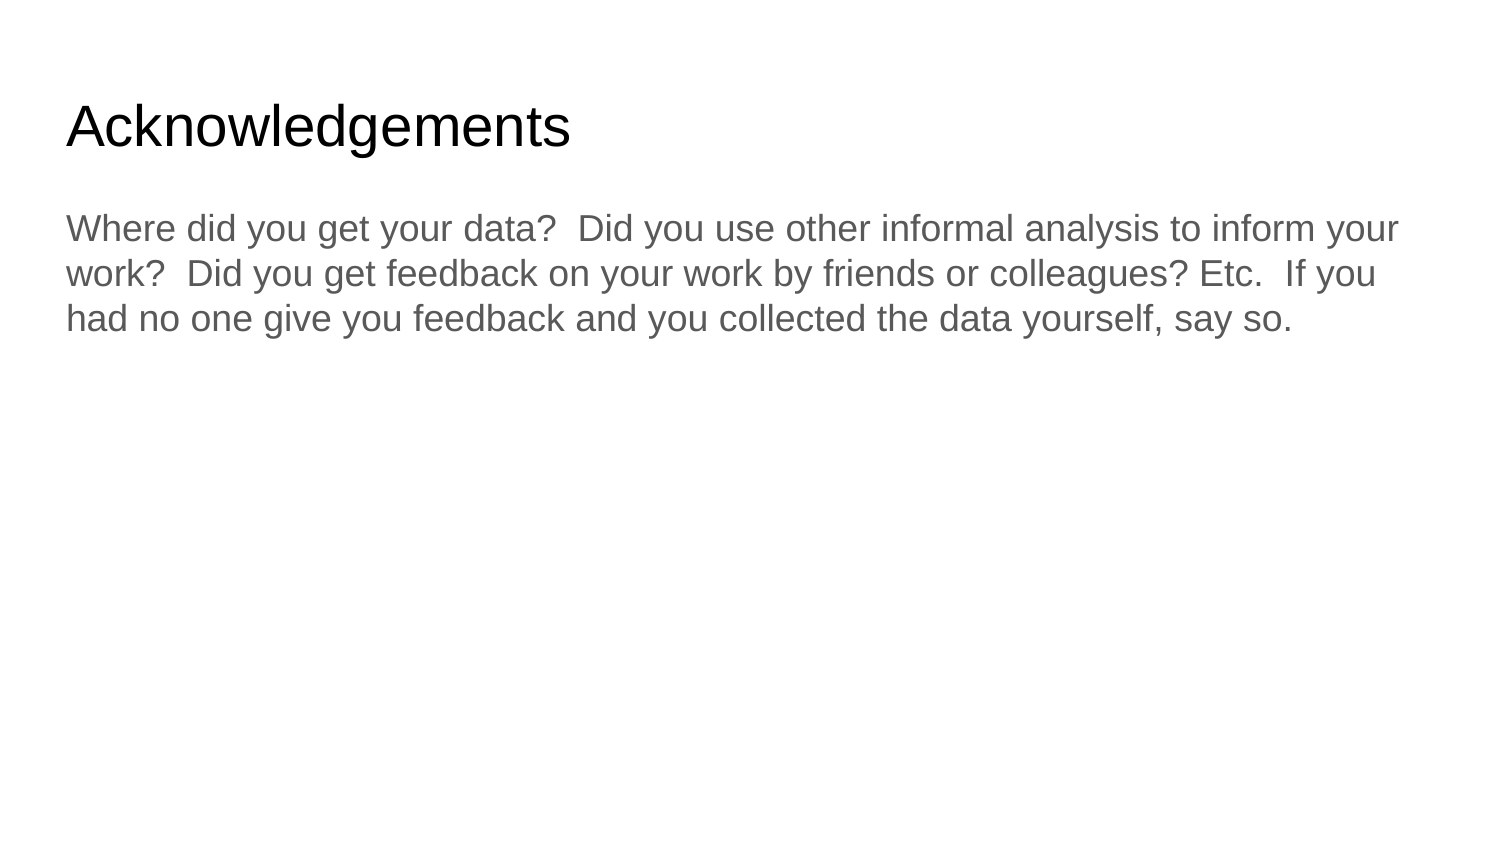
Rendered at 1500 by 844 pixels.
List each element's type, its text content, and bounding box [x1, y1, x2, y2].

title Acknowledgements [51, 72, 1449, 167]
list Where did you get your data? Did you use other informal analysis to inform your work? Did you get feedback on your work by friends or colleagues? Etc. If you had no one give you feedback and you collected the data yourself, say so. [51, 189, 1449, 750]
